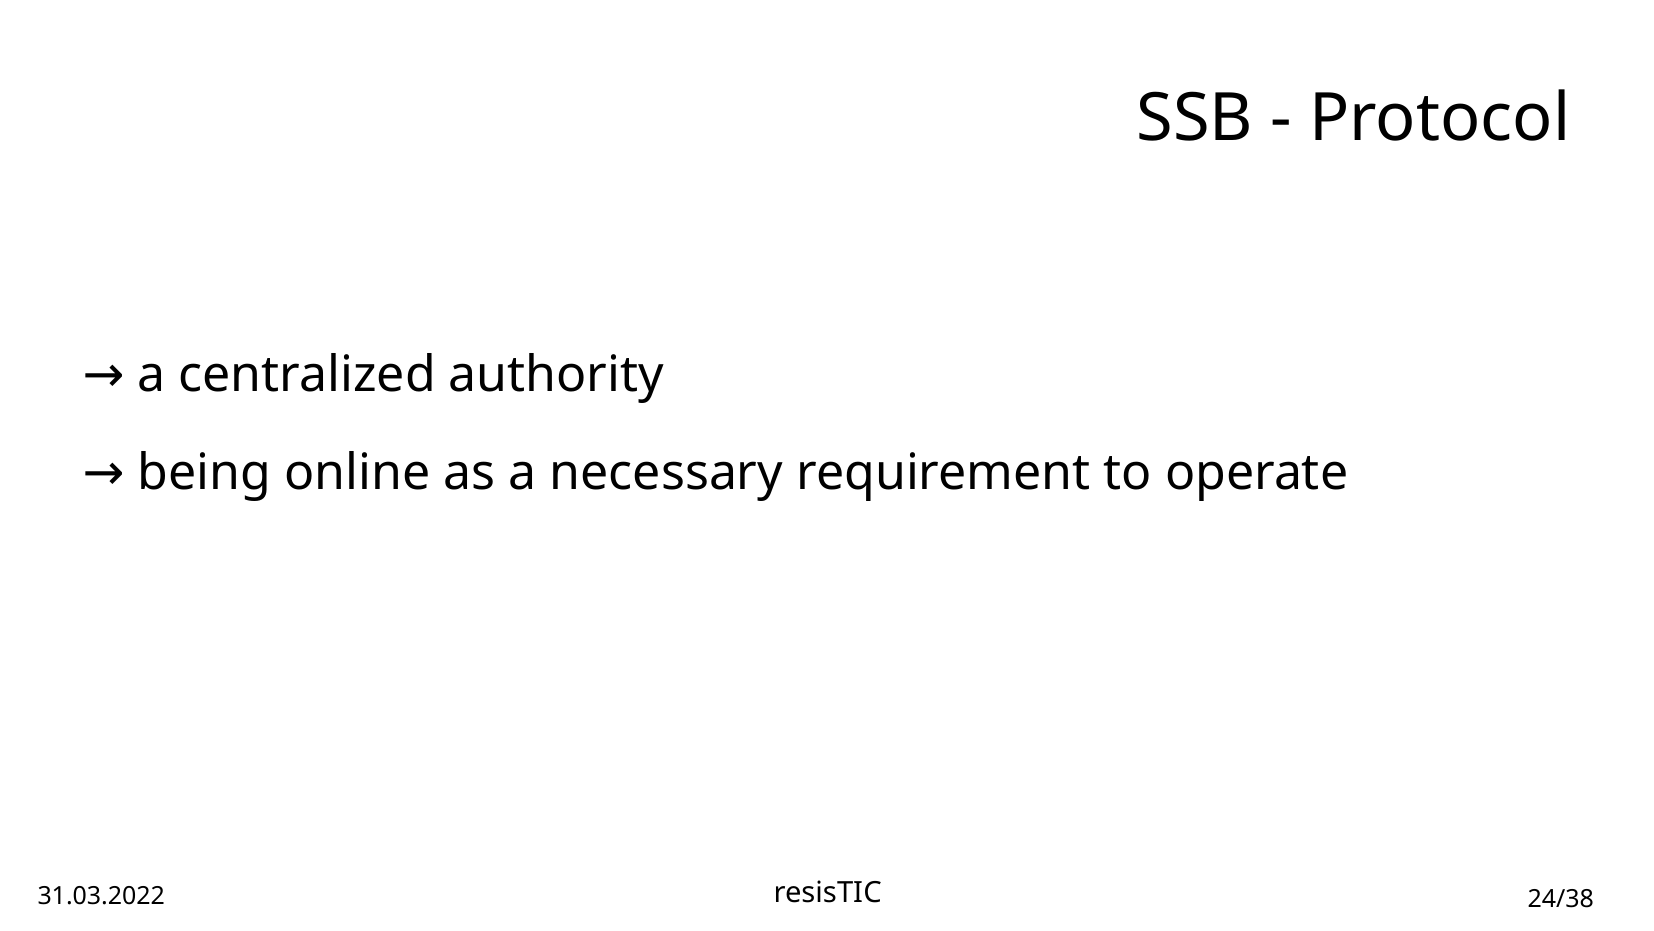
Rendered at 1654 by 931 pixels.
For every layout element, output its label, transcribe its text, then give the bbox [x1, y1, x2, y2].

title SSB - Protocol [82, 37, 1571, 193]
text_box 24/38 [1383, 873, 1609, 919]
list → a centralized authority → being online as a necessary requirement to operate [82, 217, 1571, 758]
